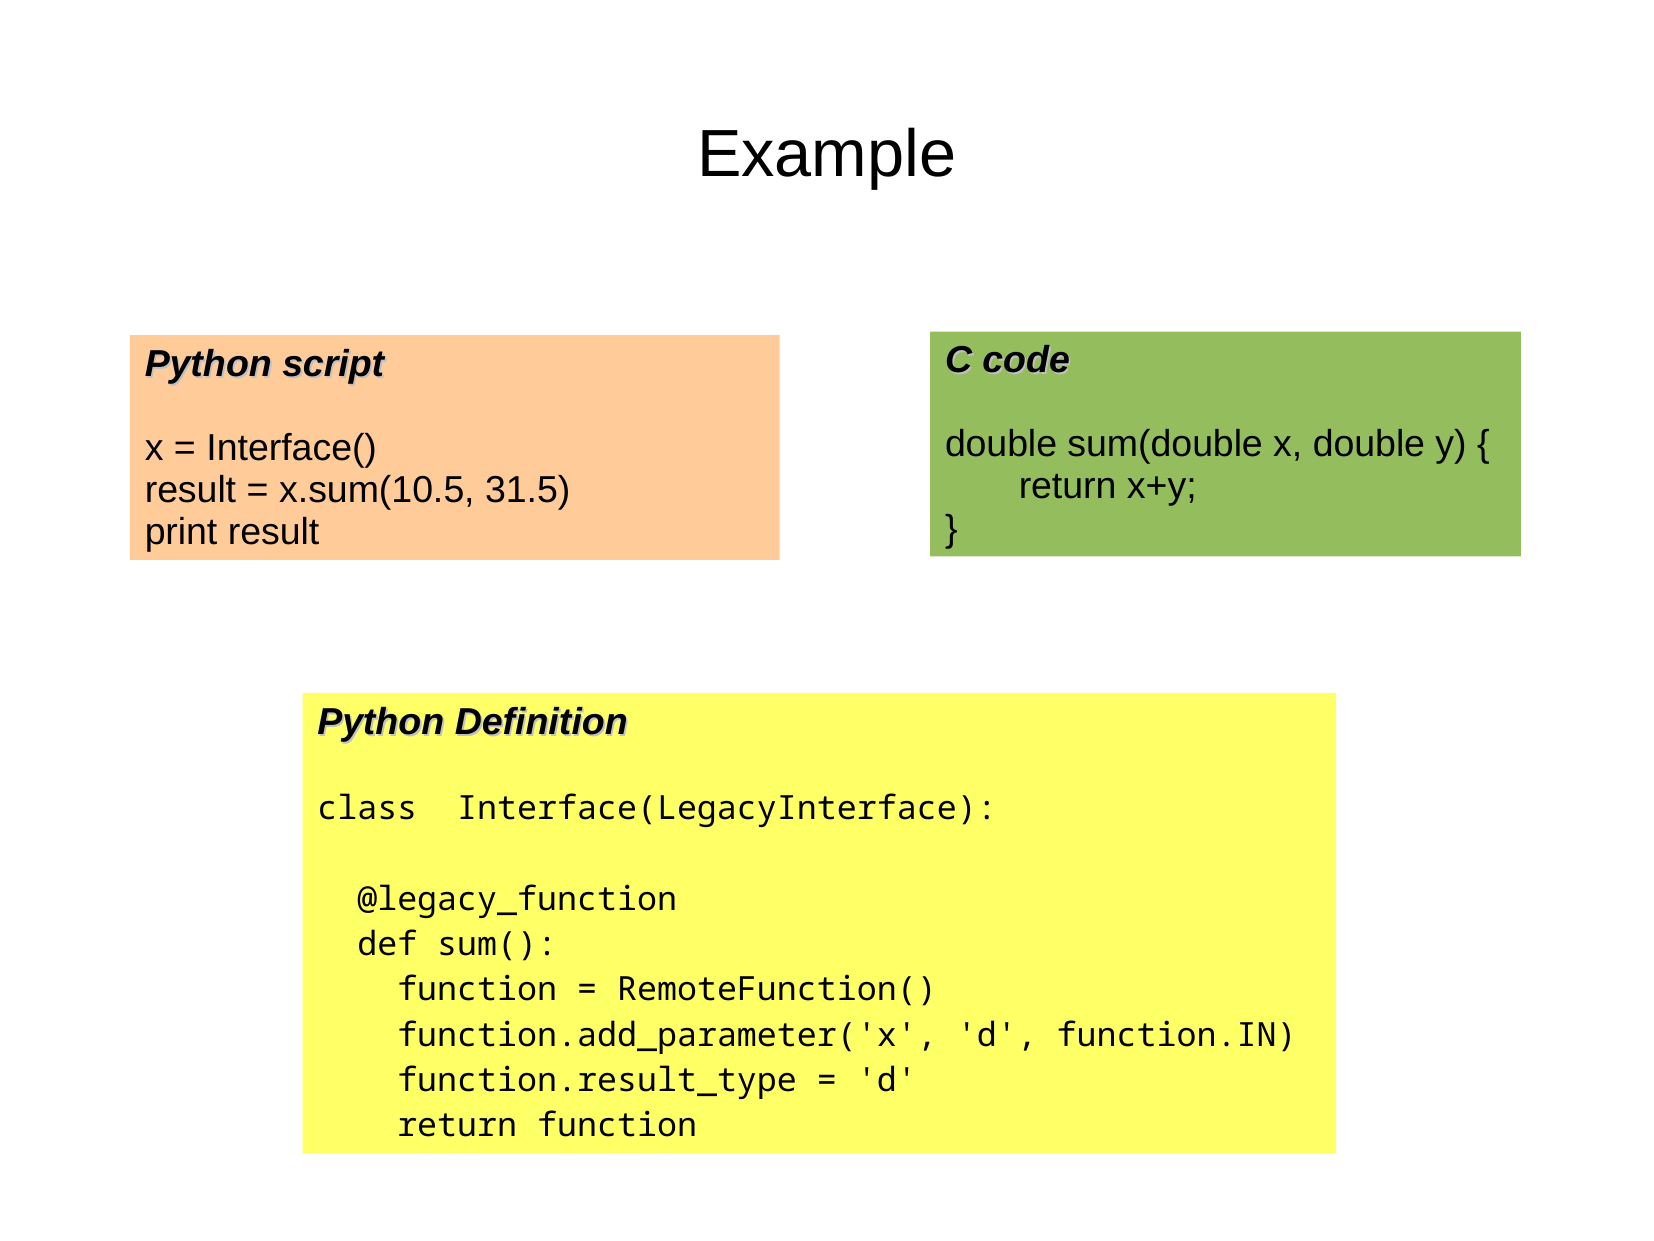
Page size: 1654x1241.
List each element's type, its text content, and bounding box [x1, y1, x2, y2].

text_box Python script x = Interface() result = x.sum(10.5, 31.5) print result [129, 335, 780, 560]
text_box C code double sum(double x, double y) { return x+y; } [930, 331, 1521, 557]
title Example [82, 49, 1571, 257]
text_box Python Definition class Interface(LegacyInterface): @legacy_function def sum(): function = RemoteFunction() function.add_parameter('x', 'd', function.IN) function.result_type = 'd' return function [302, 692, 1337, 1094]
